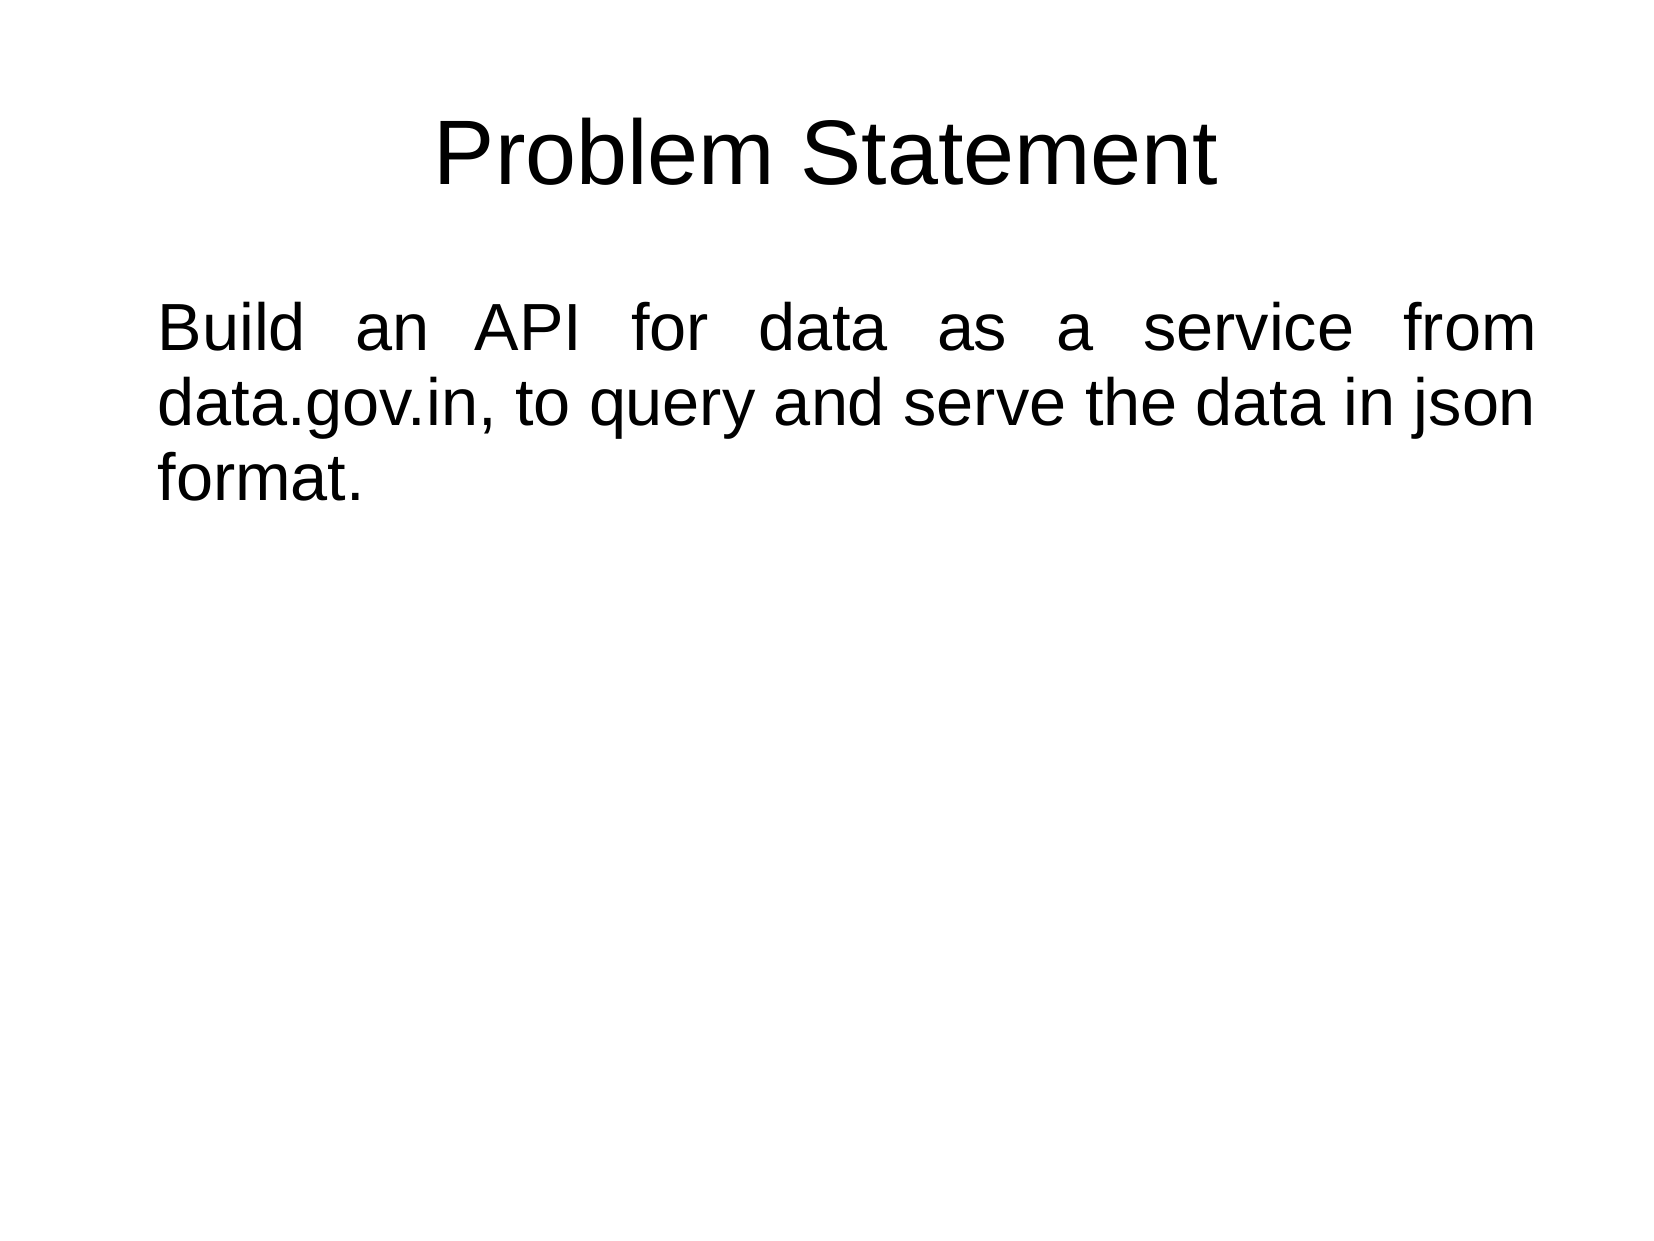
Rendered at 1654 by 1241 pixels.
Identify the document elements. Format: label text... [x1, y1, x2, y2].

list Build an API for data as a service from data.gov.in, to query and serve the data in json format. [82, 290, 1538, 1010]
title Problem Statement [82, 49, 1571, 257]
